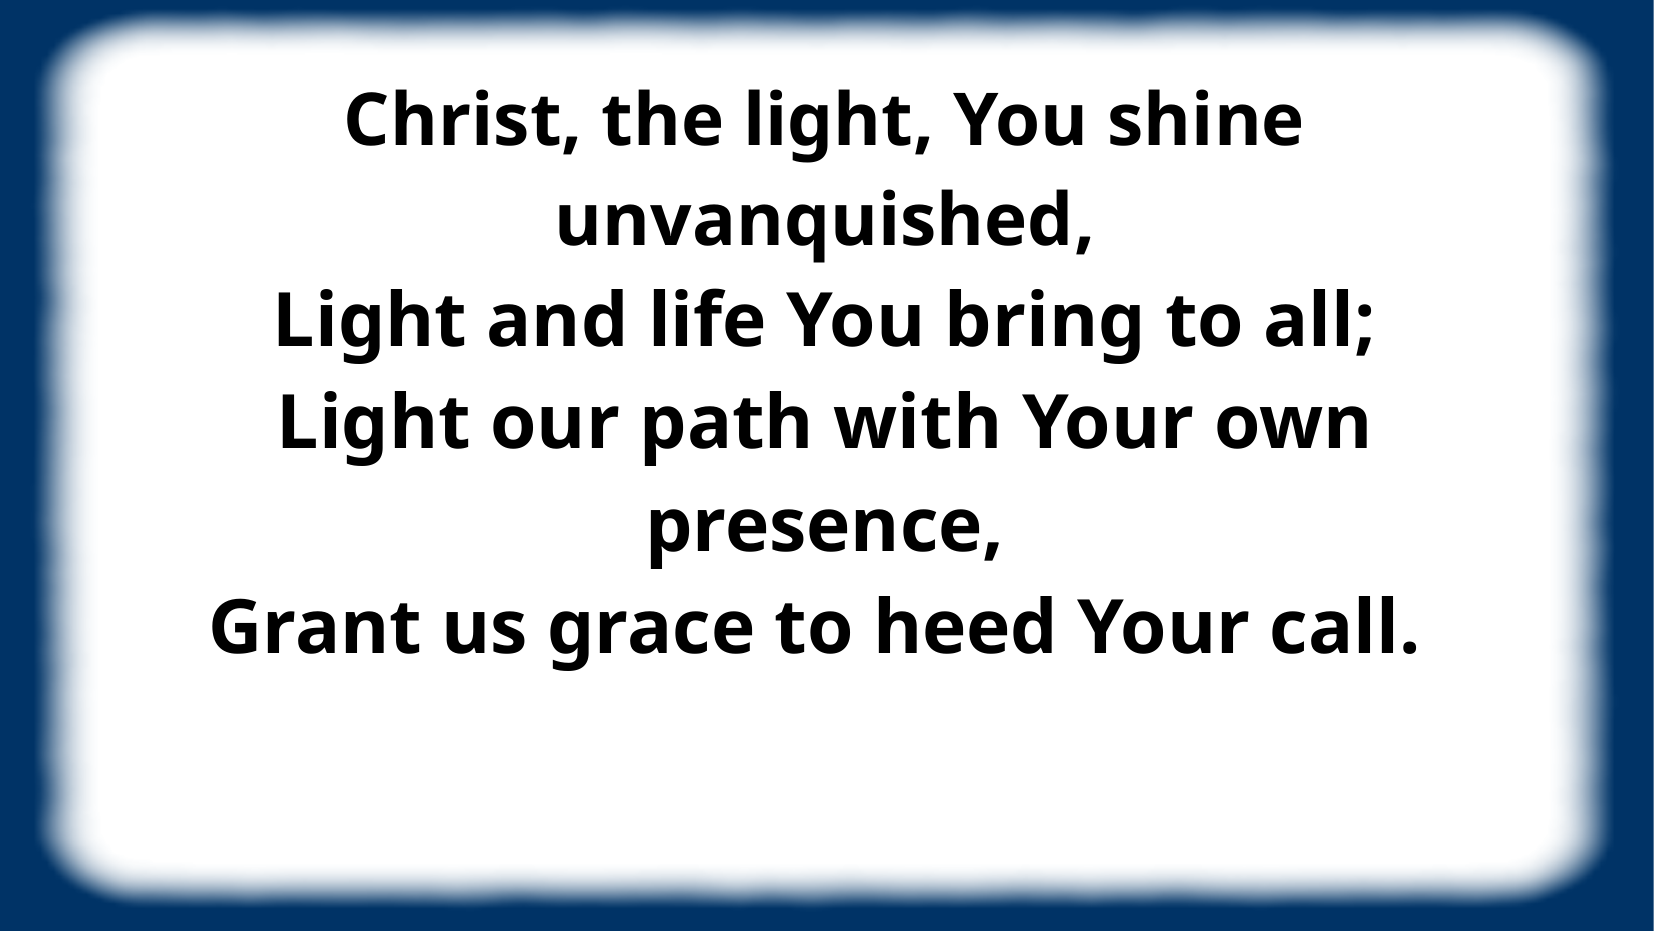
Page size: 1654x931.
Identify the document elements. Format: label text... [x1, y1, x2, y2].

picture [0, 0, 1654, 931]
text_box Christ, the light, You shine unvanquished, Light and life You bring to all; Light our path with Your own presence, Grant us grace to heed Your call. [90, 60, 1561, 481]
